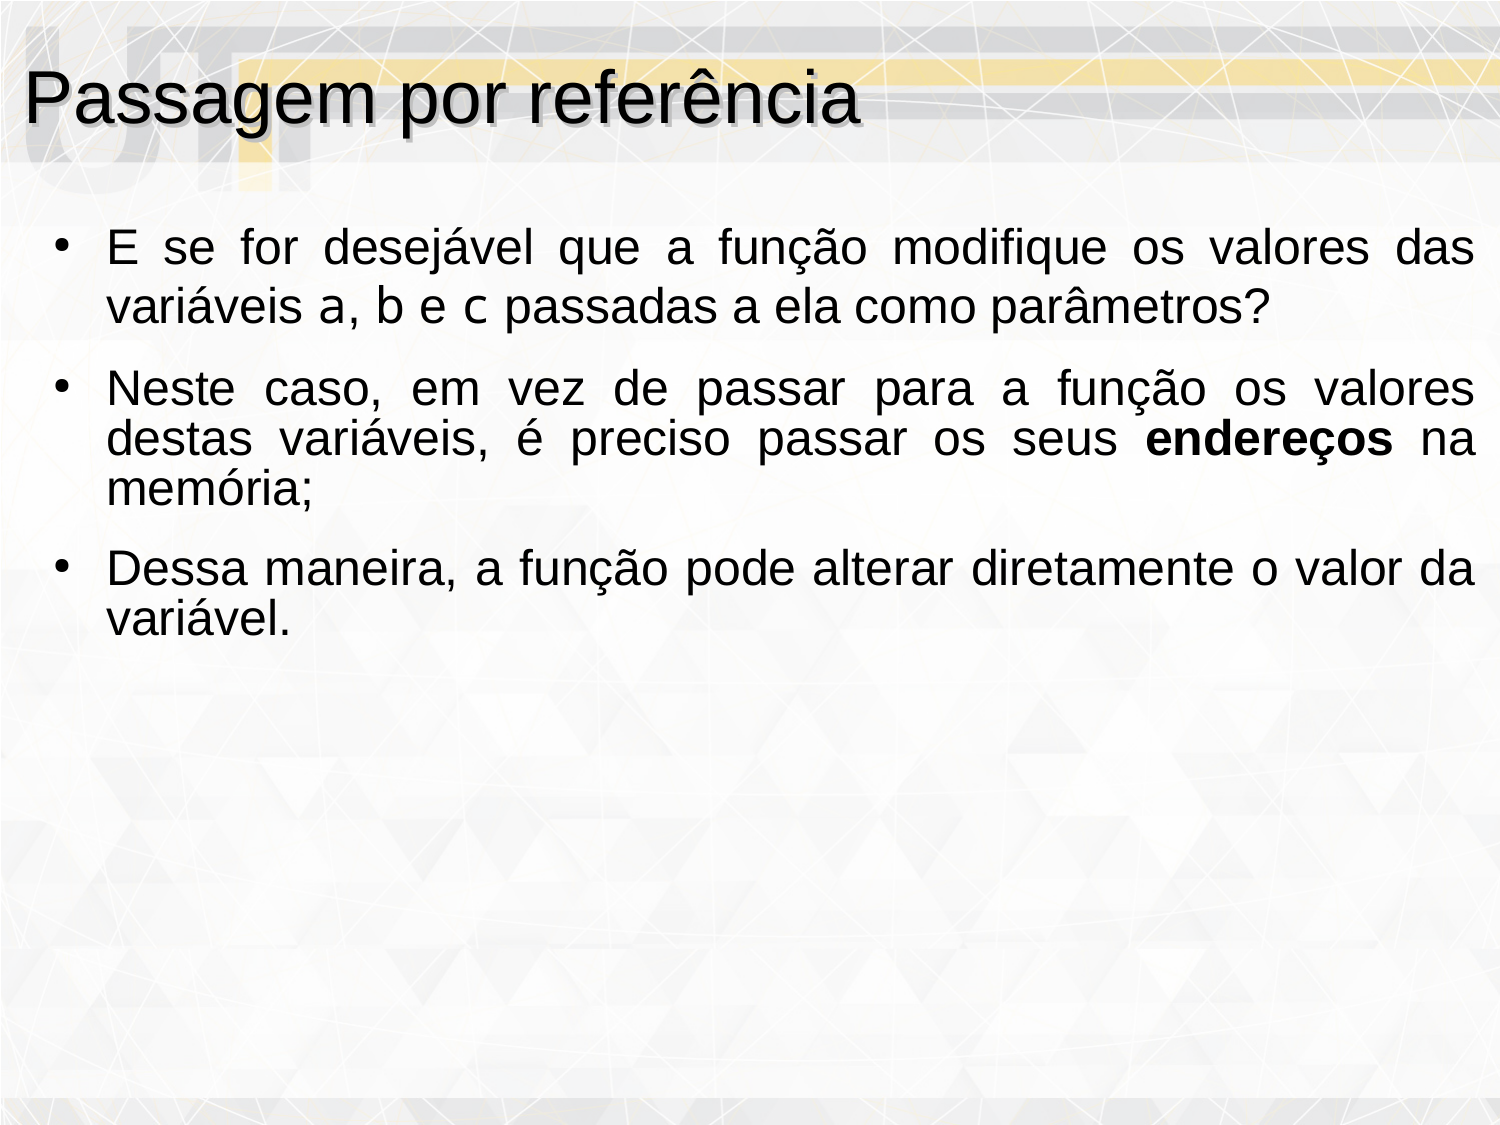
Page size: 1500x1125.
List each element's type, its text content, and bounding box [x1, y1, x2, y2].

title Passagem por referência [23, 18, 1489, 178]
list E se for desejável que a função modifique os valores das variáveis a, b e c passadas a ela como parâmetros? Neste caso, em vez de passar para a função os valores destas variáveis, é preciso passar os seus endereços na memória; Dessa maneira, a função pode alterar diretamente o valor da variável. [35, 224, 1477, 1087]
